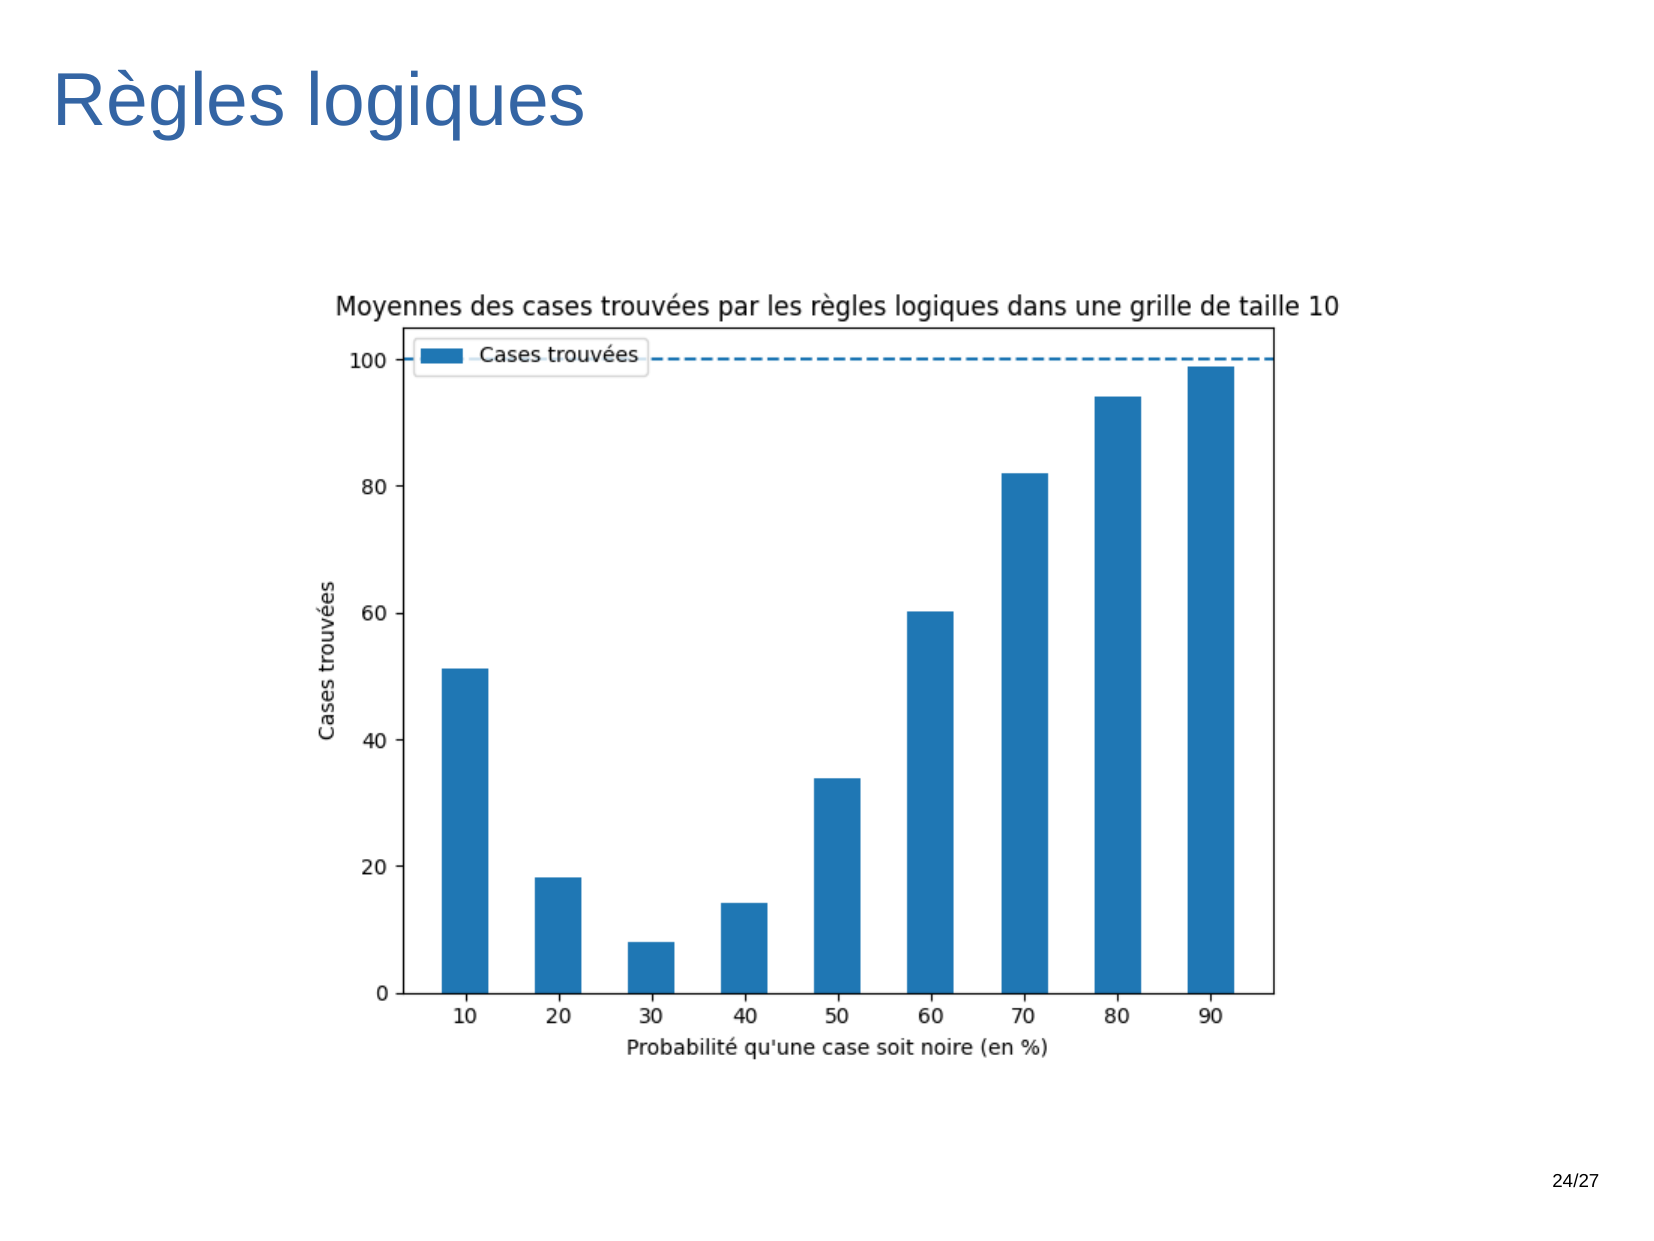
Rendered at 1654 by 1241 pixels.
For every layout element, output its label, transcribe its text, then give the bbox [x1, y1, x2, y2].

picture [262, 224, 1386, 1088]
text_box Règles logiques [37, 50, 638, 151]
text_box 24/27 [1537, 1162, 1614, 1199]
